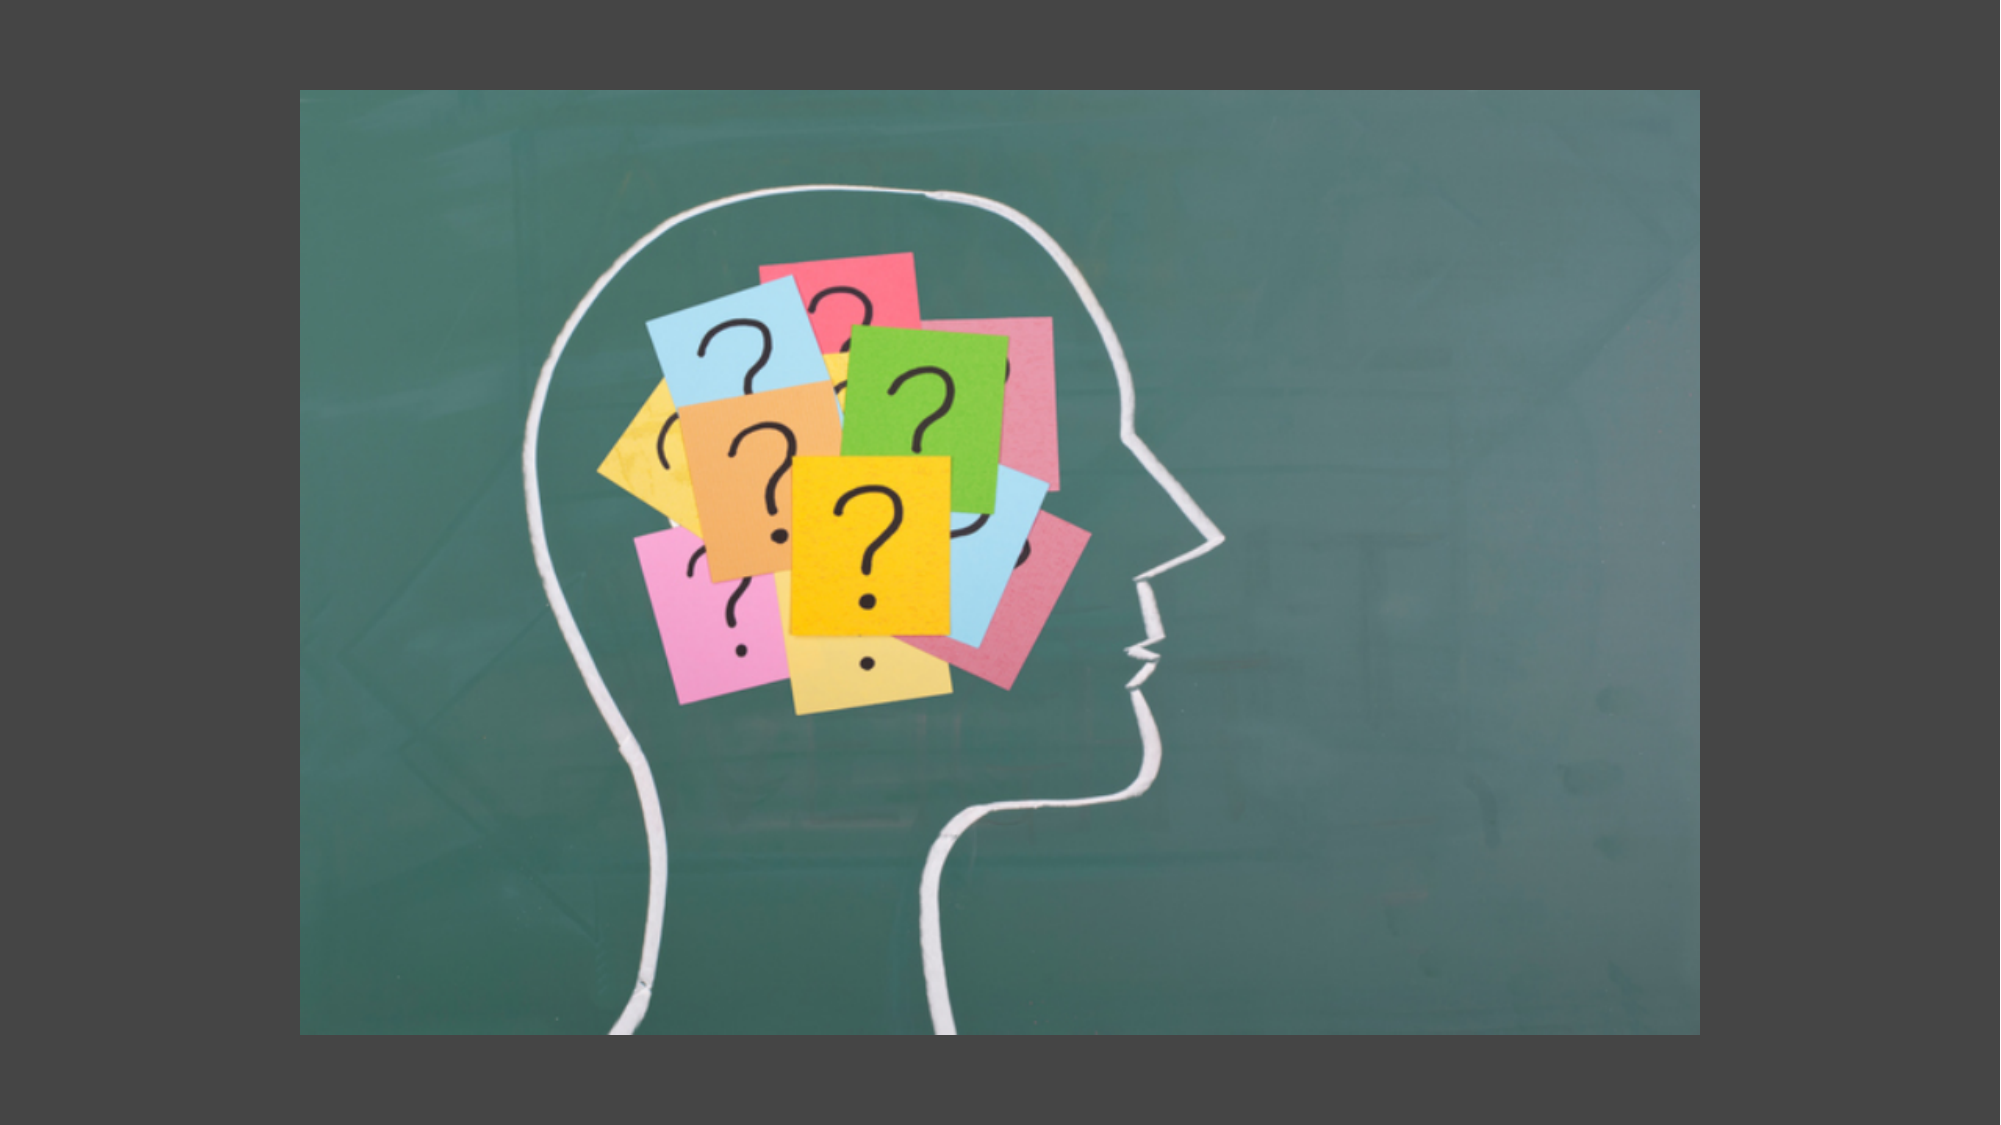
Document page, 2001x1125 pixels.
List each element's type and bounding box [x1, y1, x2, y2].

picture [300, 90, 1700, 1035]
